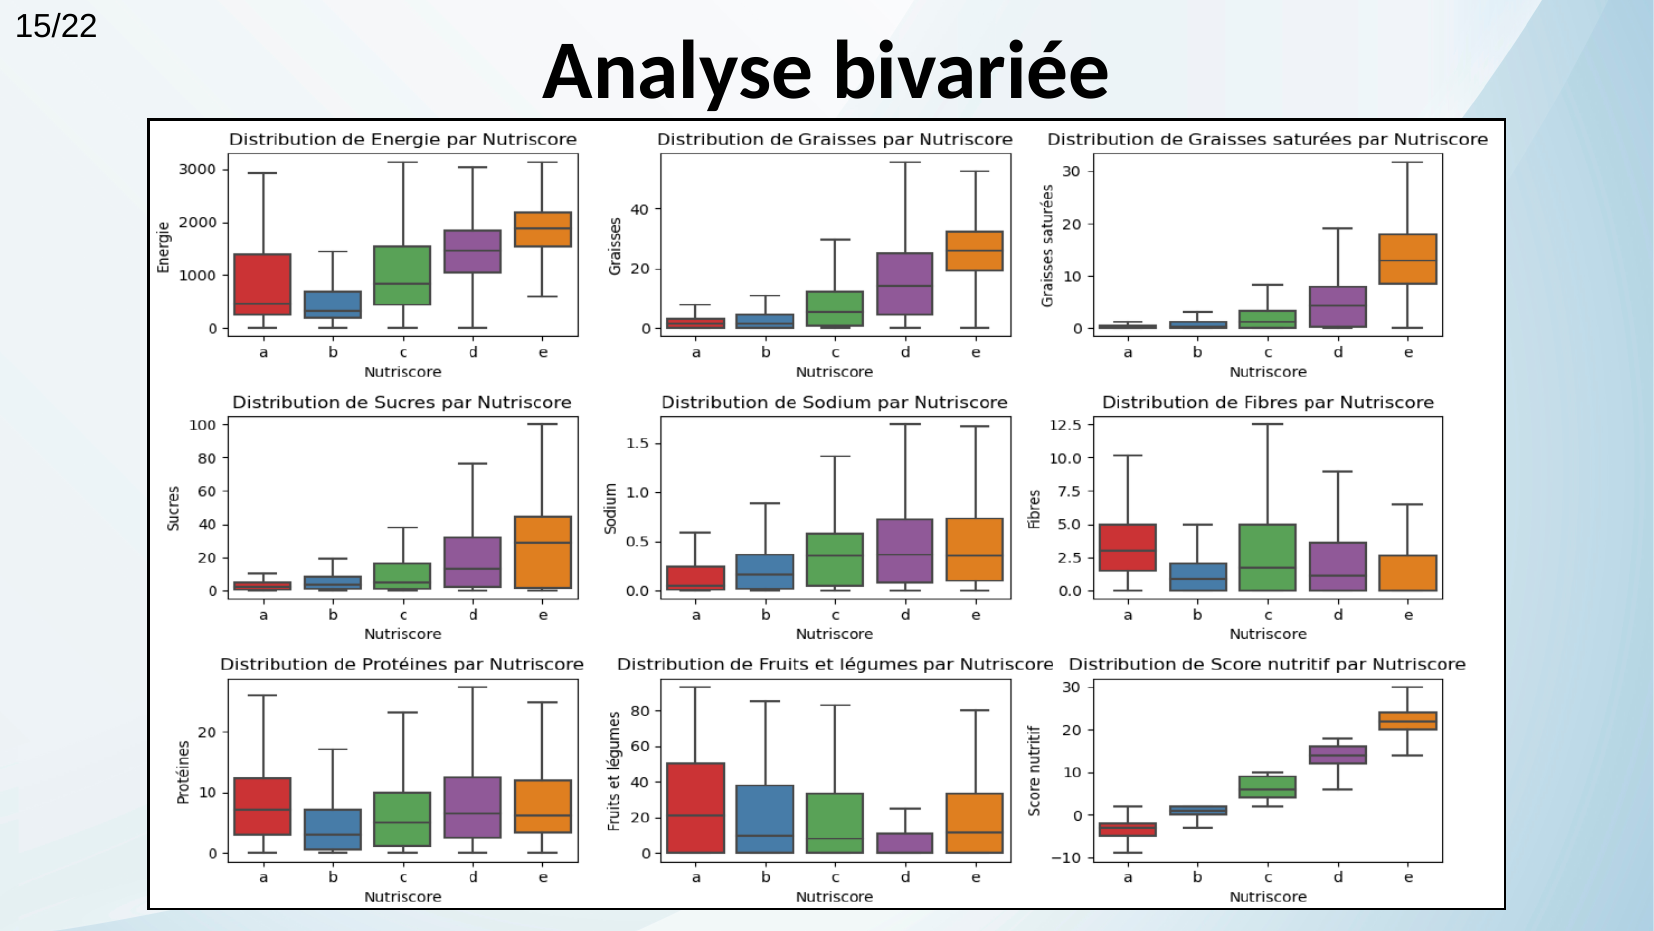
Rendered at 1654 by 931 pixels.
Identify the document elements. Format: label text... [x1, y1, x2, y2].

picture [0, 0, 1654, 931]
title Analyse bivariée [82, 0, 1571, 156]
text_box 15/22 [0, 0, 119, 60]
